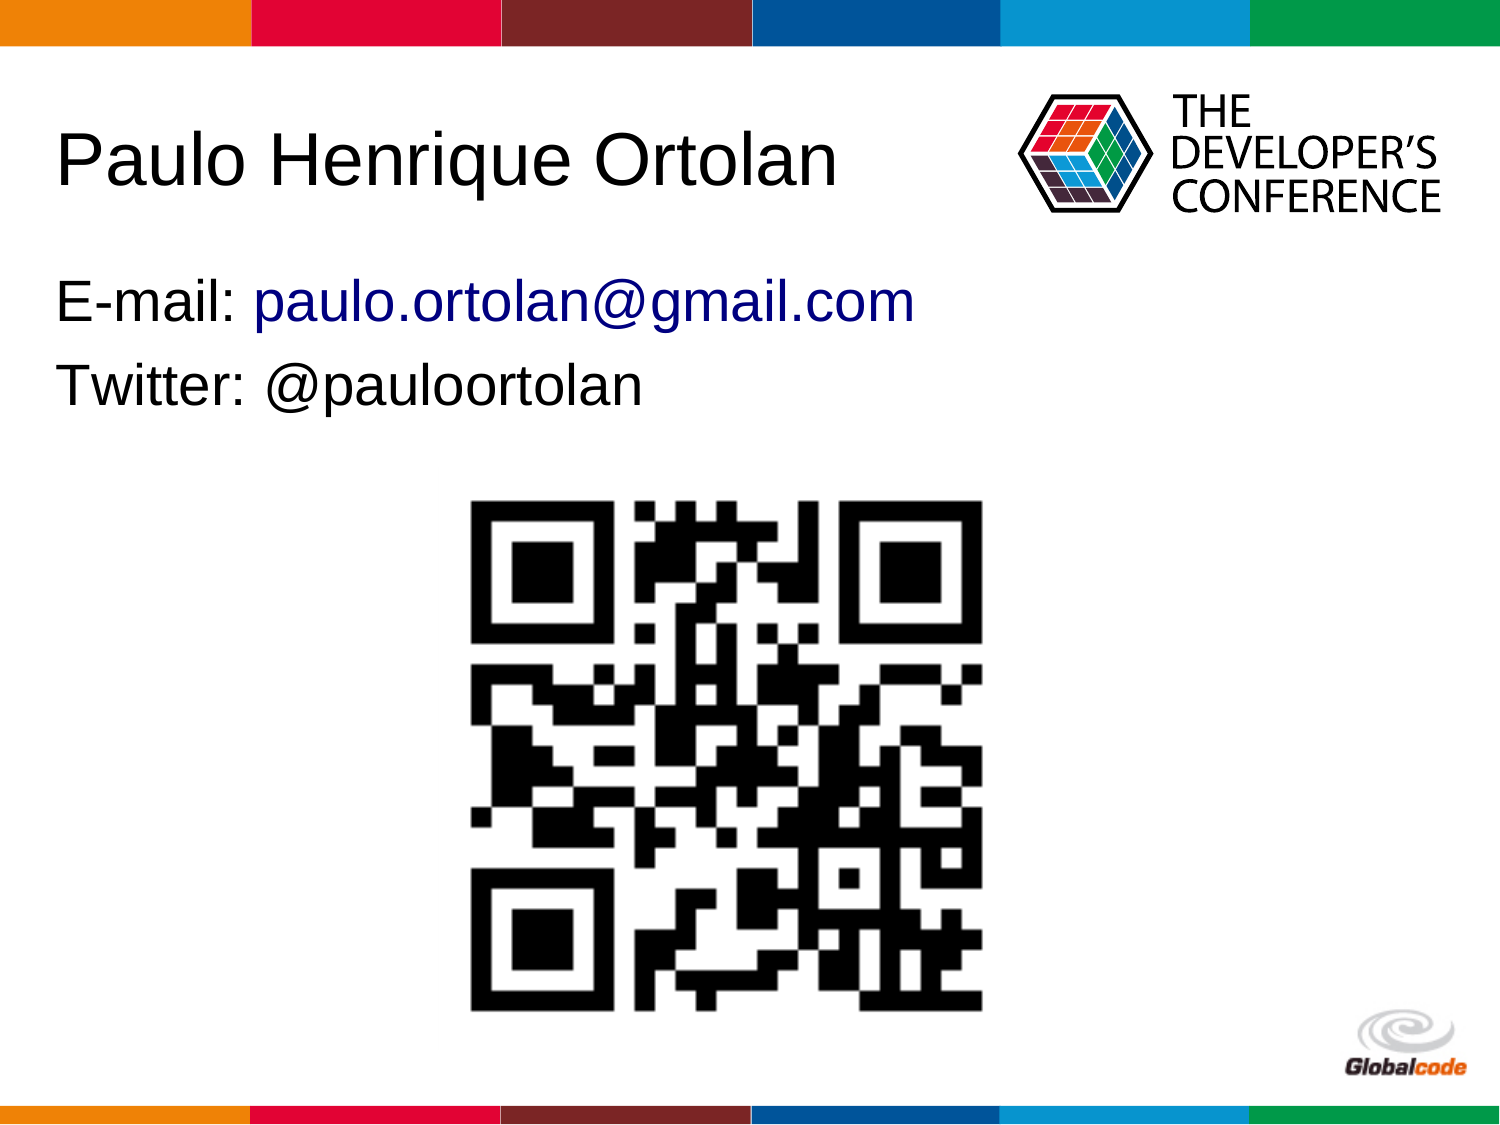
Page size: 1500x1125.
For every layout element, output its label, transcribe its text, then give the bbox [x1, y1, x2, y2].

title Paulo Henrique Ortolan [41, 79, 974, 231]
picture [437, 467, 1021, 1051]
picture [1328, 964, 1486, 1105]
list E-mail: paulo.ortolan@gmail.com Twitter: @pauloortolan [41, 255, 1459, 999]
